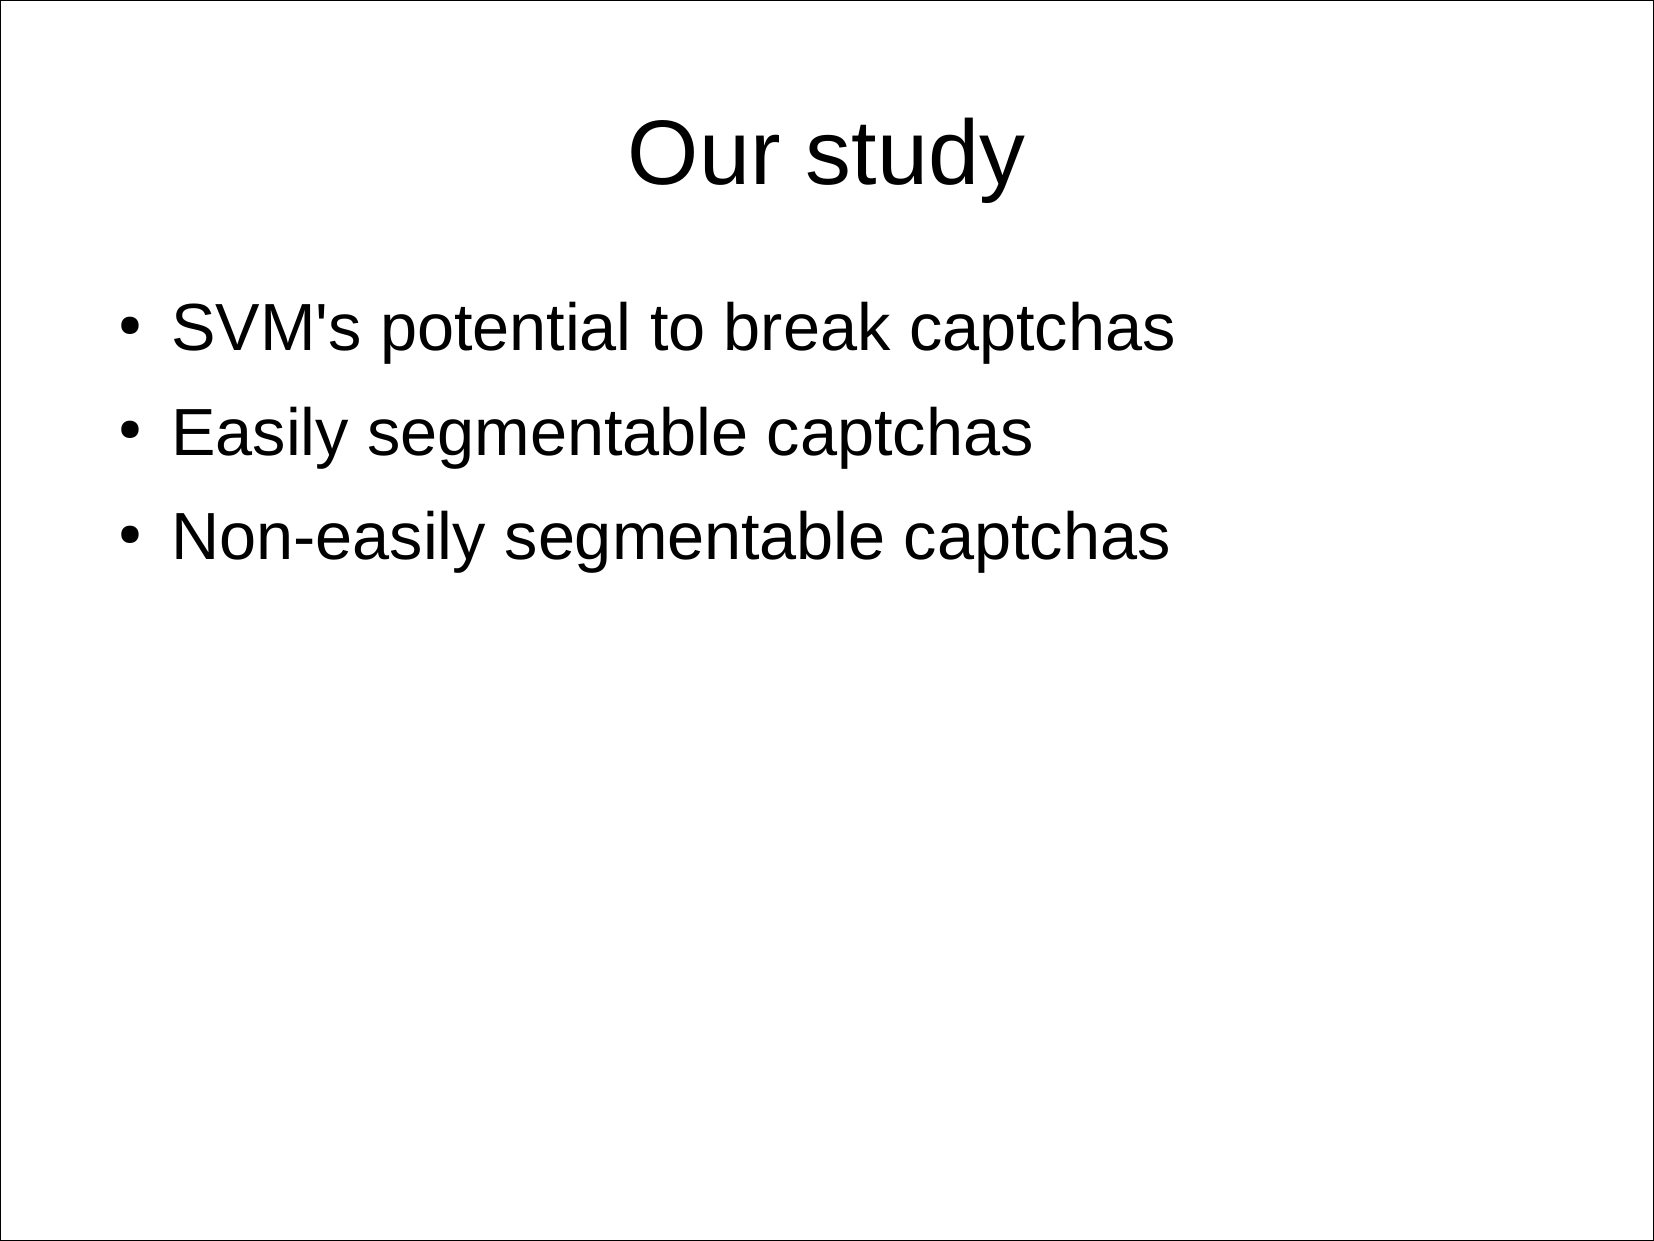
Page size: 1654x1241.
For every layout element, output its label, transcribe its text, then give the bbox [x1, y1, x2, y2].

title Our study [82, 56, 1571, 250]
list SVM's potential to break captchas Easily segmentable captchas Non-easily segmentable captchas [82, 290, 1571, 1094]
